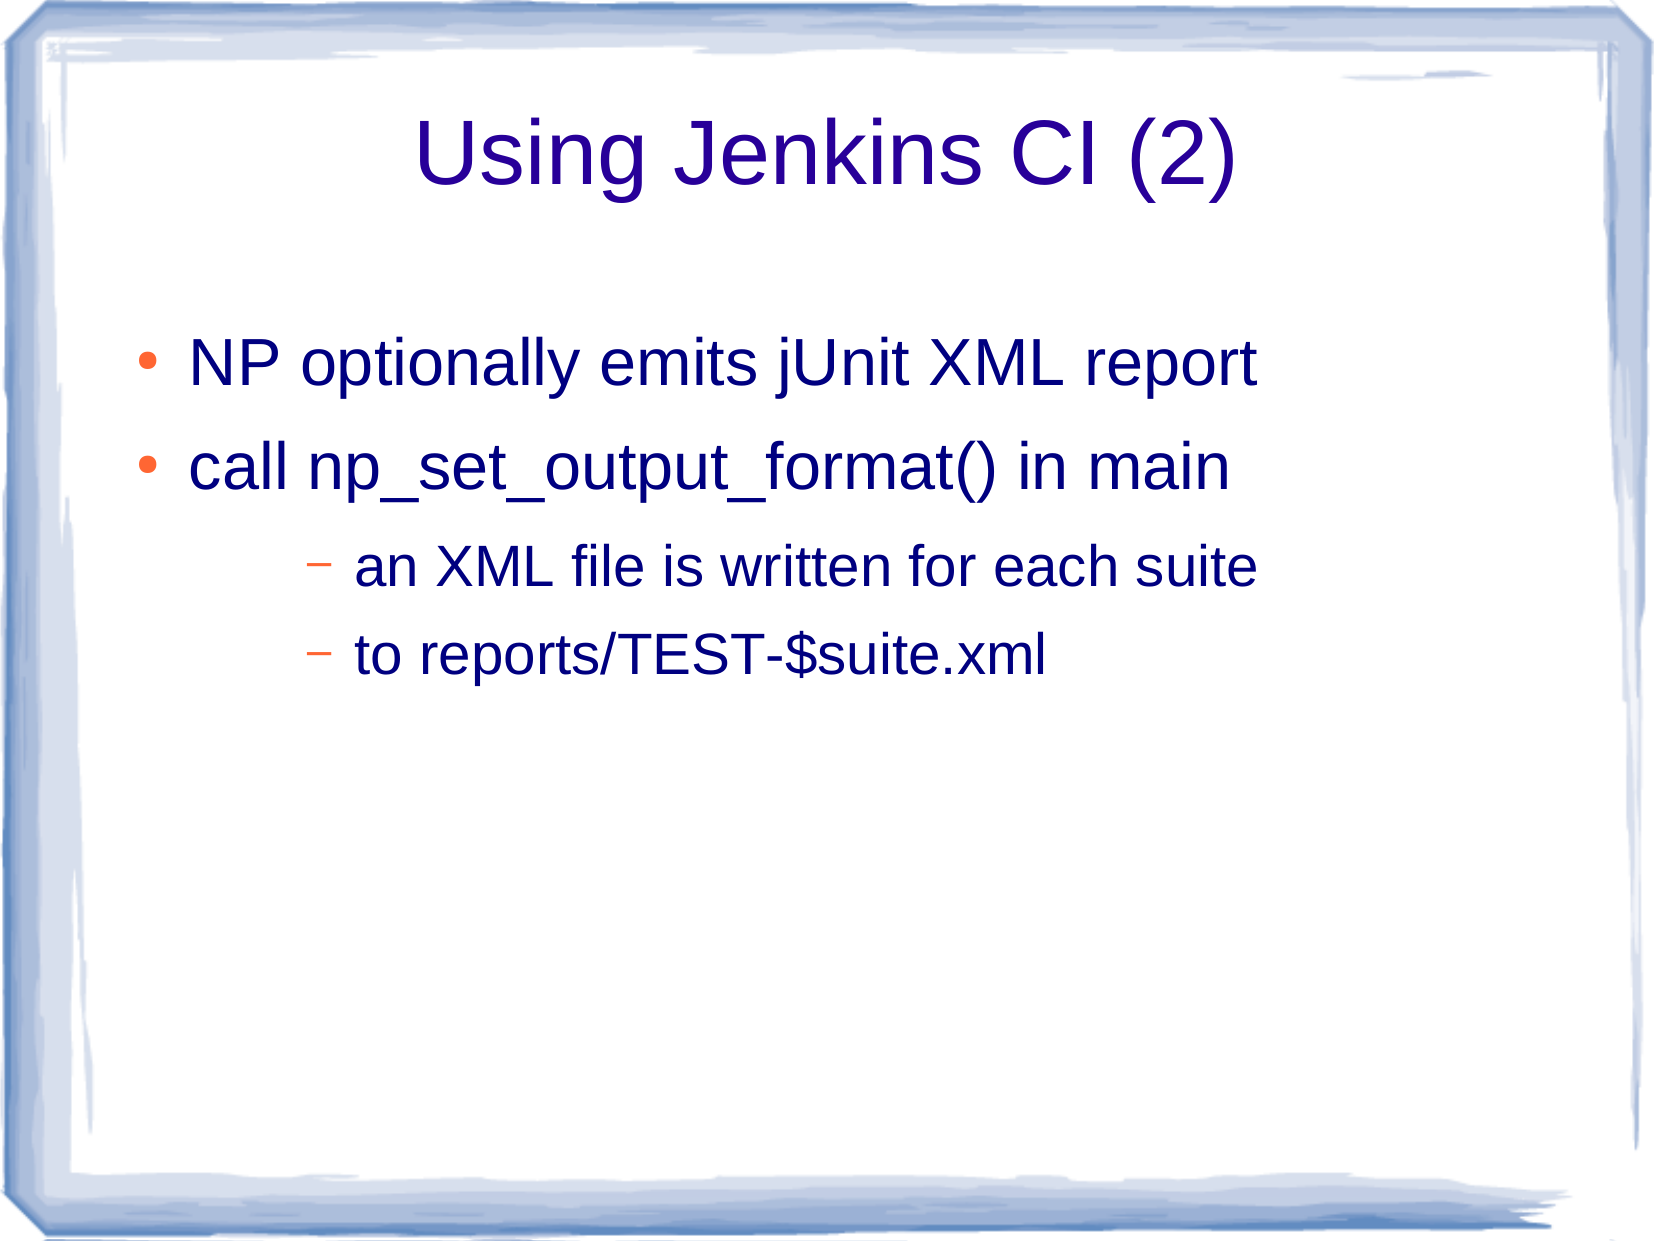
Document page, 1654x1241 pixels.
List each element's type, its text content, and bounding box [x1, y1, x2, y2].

list NP optionally emits jUnit XML report call np_set_output_format() in main an XML file is written for each suite to reports/TEST-$suite.xml [118, 324, 1571, 1129]
picture [0, 0, 1654, 1241]
title Using Jenkins CI (2) [82, 56, 1571, 250]
